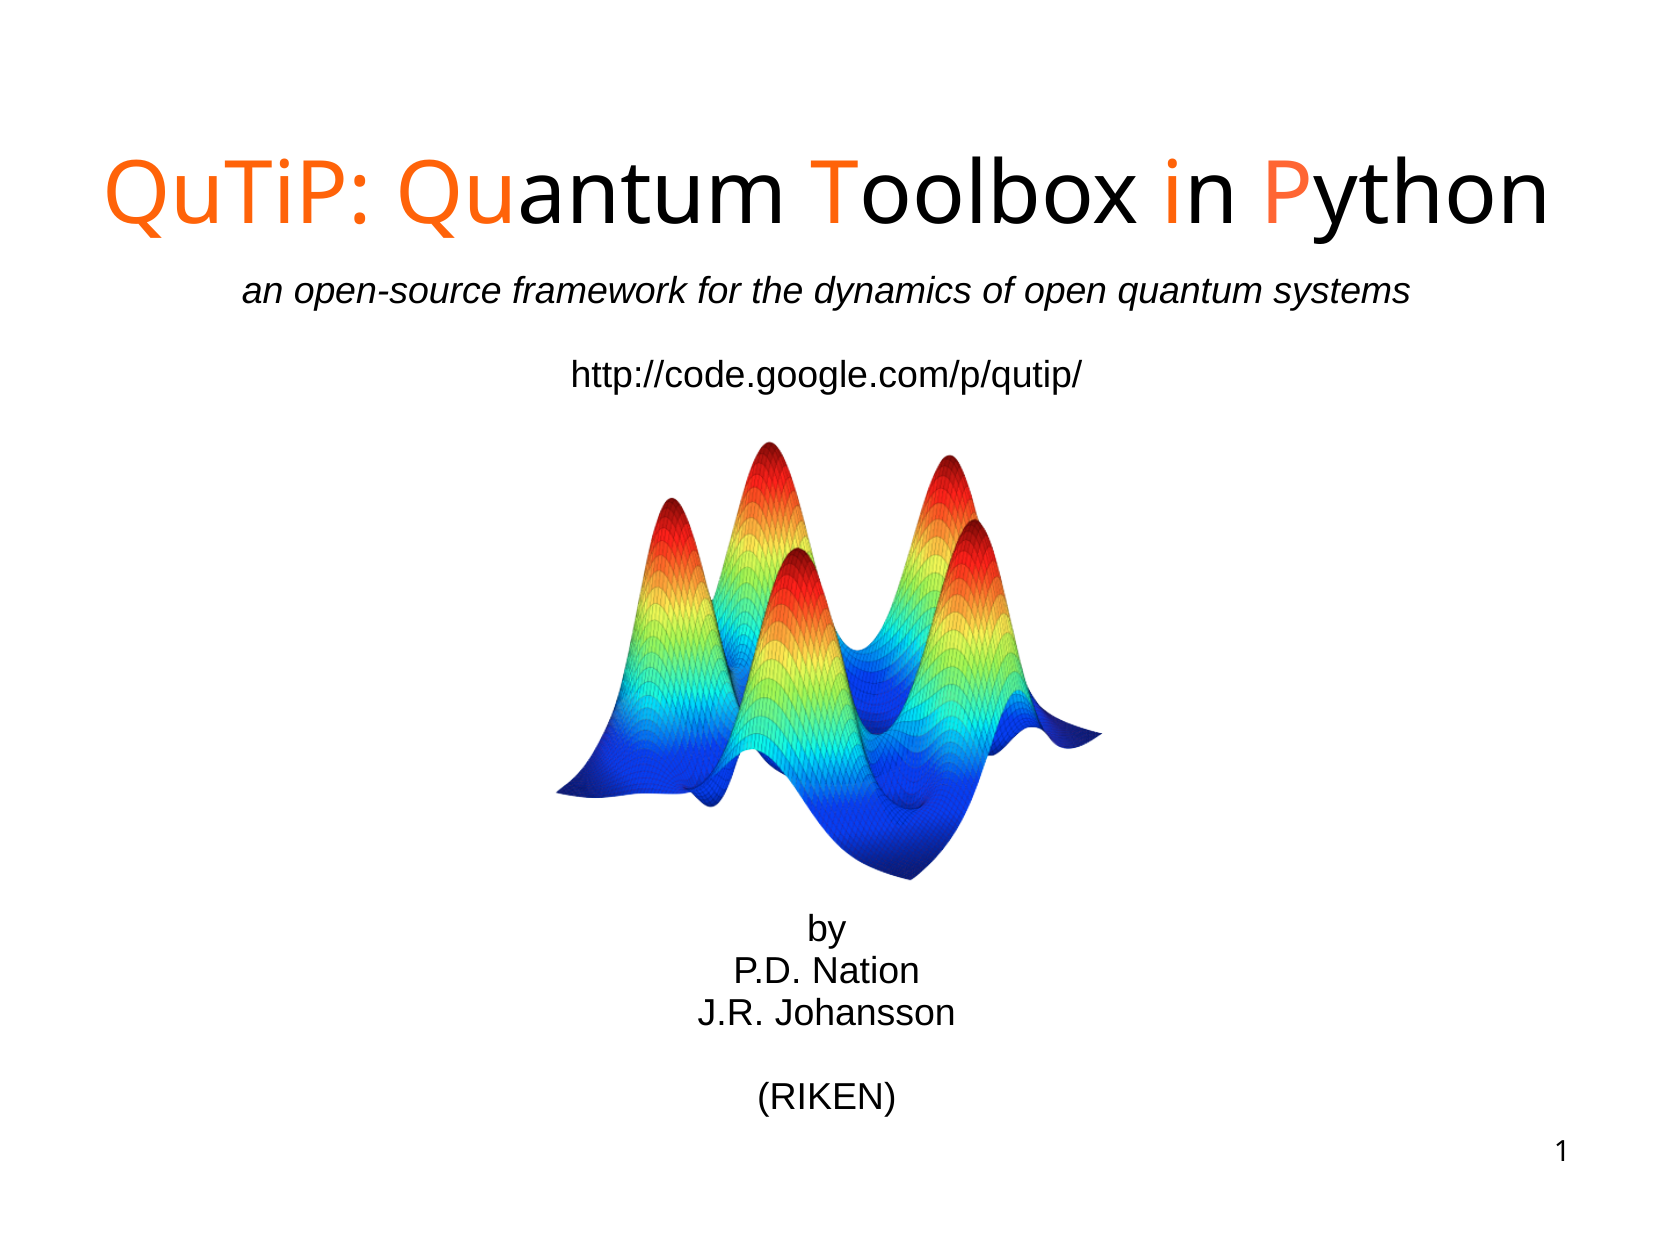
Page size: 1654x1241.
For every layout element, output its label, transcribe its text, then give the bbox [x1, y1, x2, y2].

picture [507, 412, 1145, 901]
text_box by P.D. Nation J.R. Johansson (RIKEN) [682, 901, 972, 1132]
text_box an open-source framework for the dynamics of open quantum systems http://code.google.com/p/qutip/ [227, 262, 1429, 408]
title QuTiP: Quantum Toolbox in Python [82, 120, 1571, 259]
